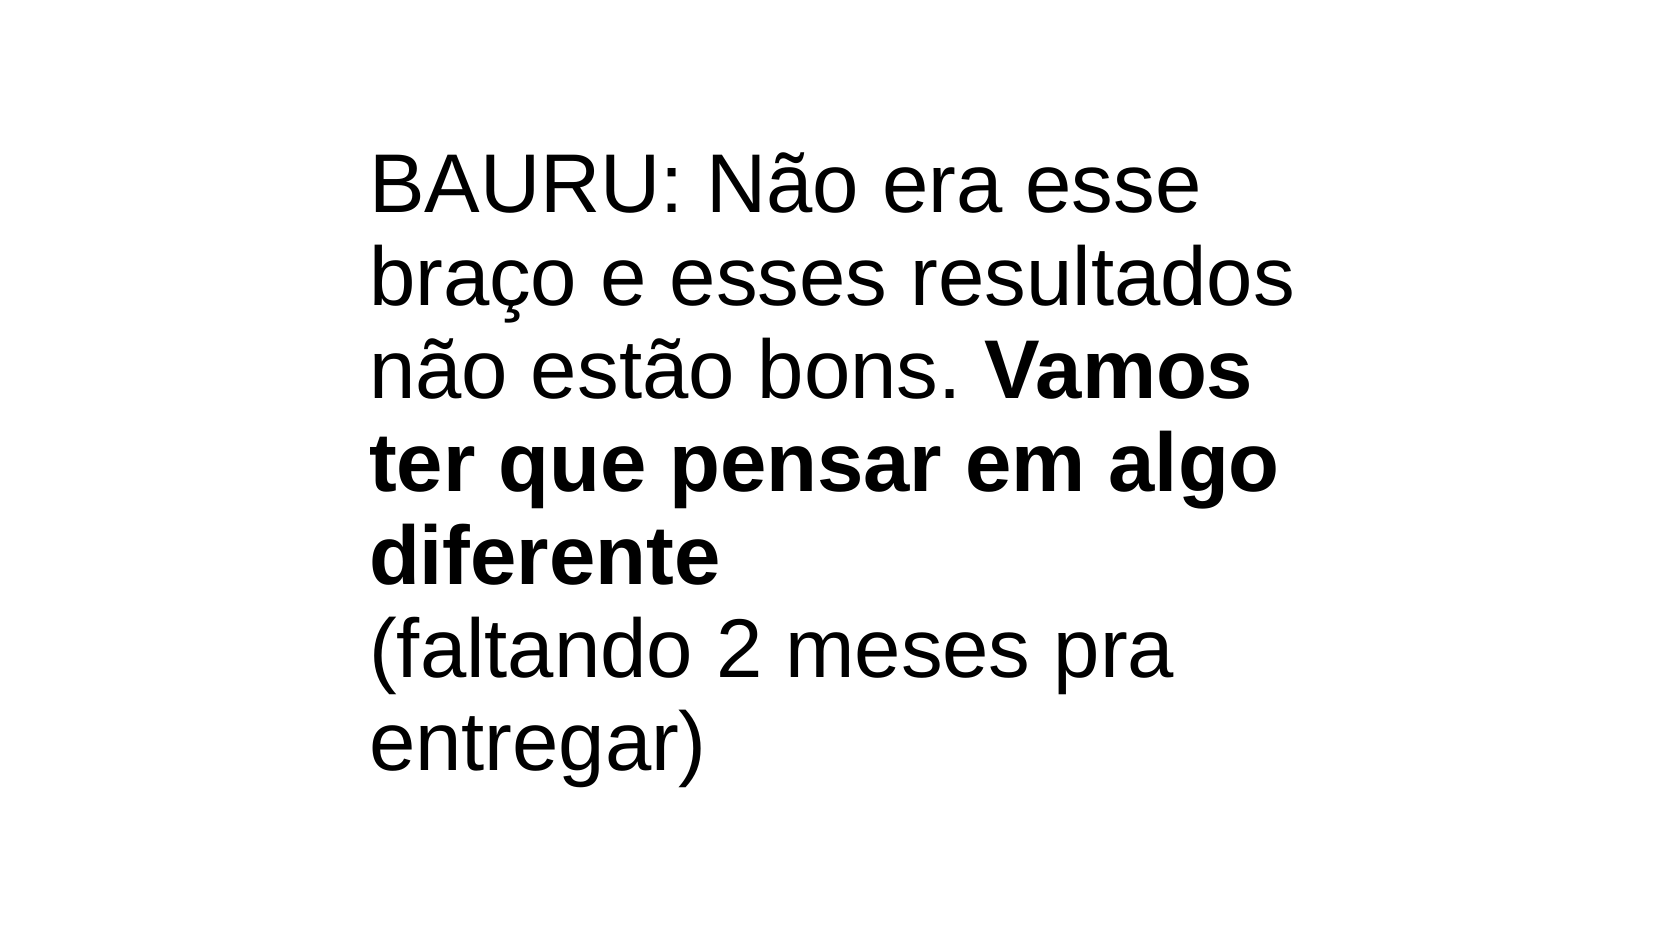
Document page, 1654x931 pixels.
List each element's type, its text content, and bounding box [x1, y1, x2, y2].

text_box BAURU: Não era esse braço e esses resultados não estão bons. Vamos ter que pensar em algo diferente (faltando 2 meses pra entregar) [354, 129, 1335, 931]
